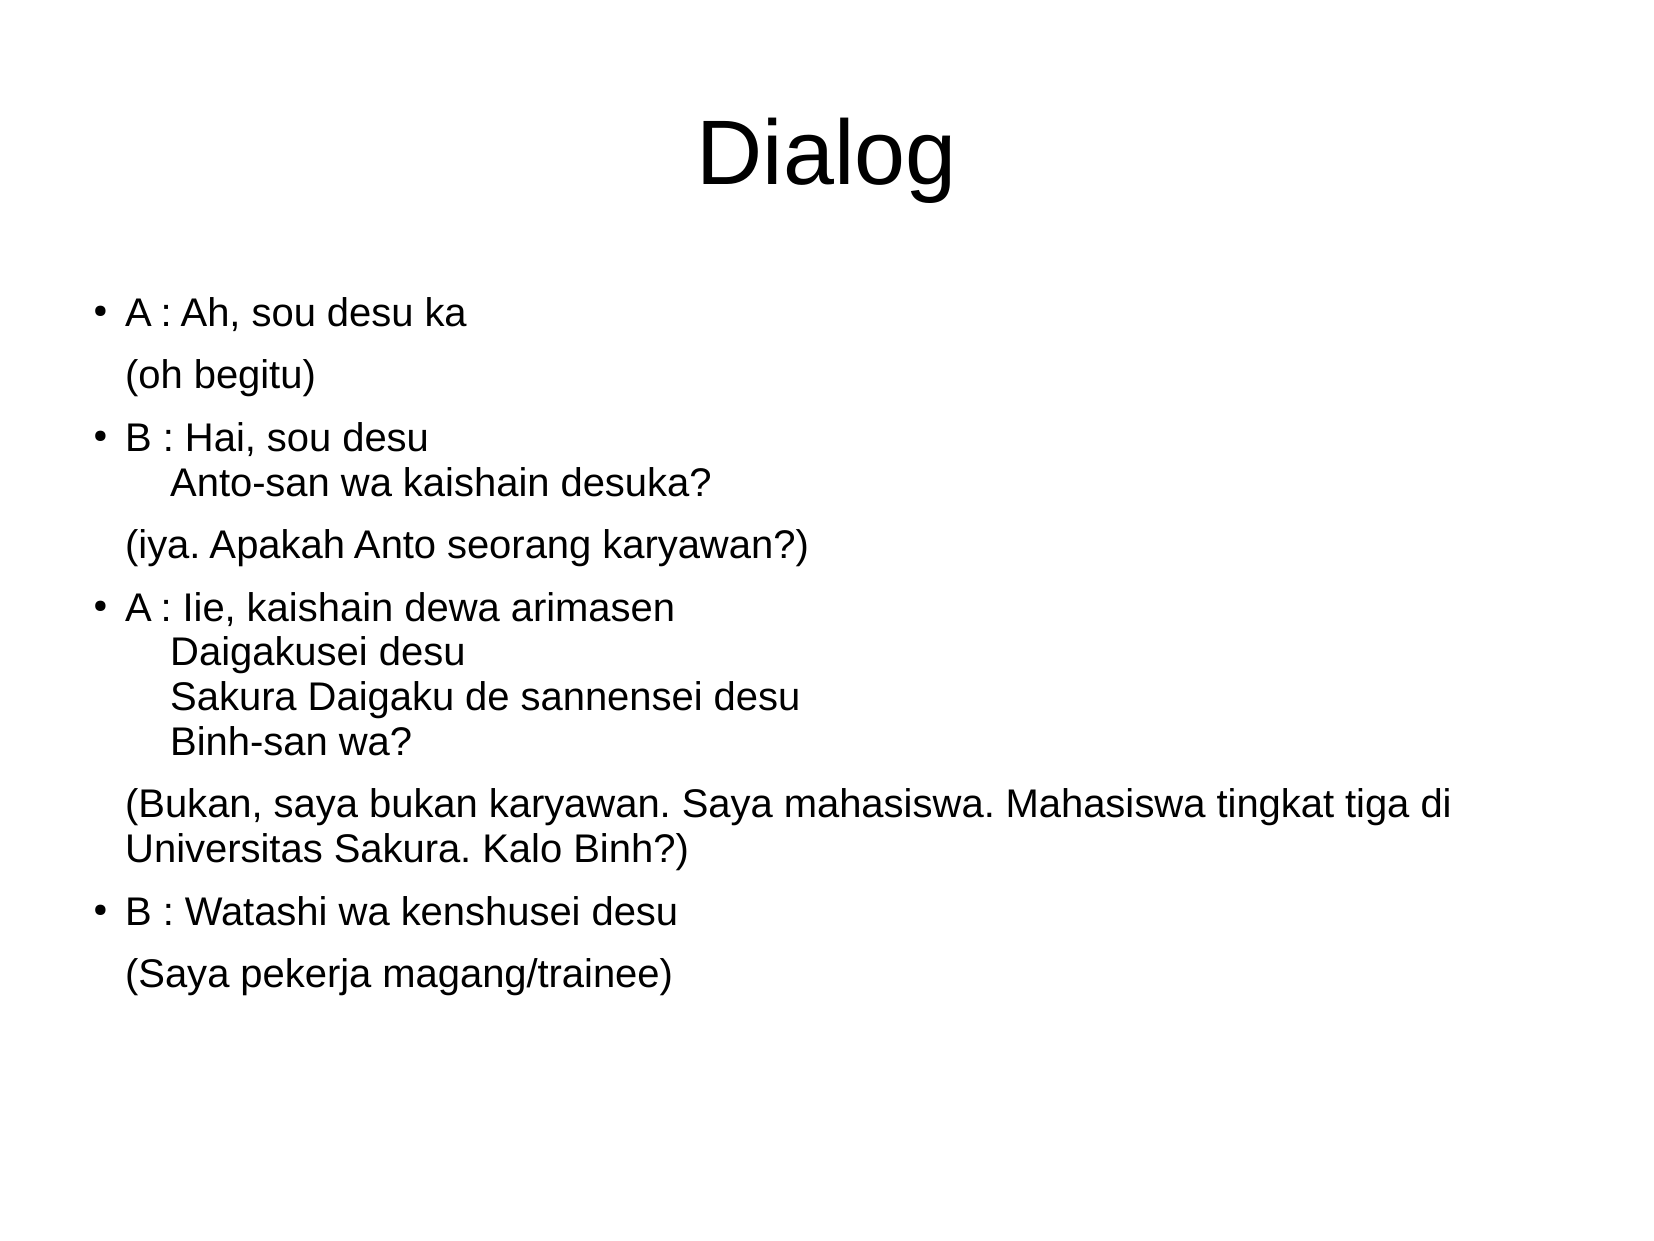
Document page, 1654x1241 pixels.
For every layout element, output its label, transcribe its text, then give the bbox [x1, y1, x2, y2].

list A : Ah, sou desu ka (oh begitu) B : Hai, sou desu Anto-san wa kaishain desuka? (iya. Apakah Anto seorang karyawan?) A : Iie, kaishain dewa arimasen Daigakusei desu Sakura Daigaku de sannensei desu Binh-san wa? (Bukan, saya bukan karyawan. Saya mahasiswa. Mahasiswa tingkat tiga di Universitas Sakura. Kalo Binh?) B : Watashi wa kenshusei desu (Saya pekerja magang/trainee) [82, 290, 1571, 1010]
title Dialog [82, 49, 1571, 257]
